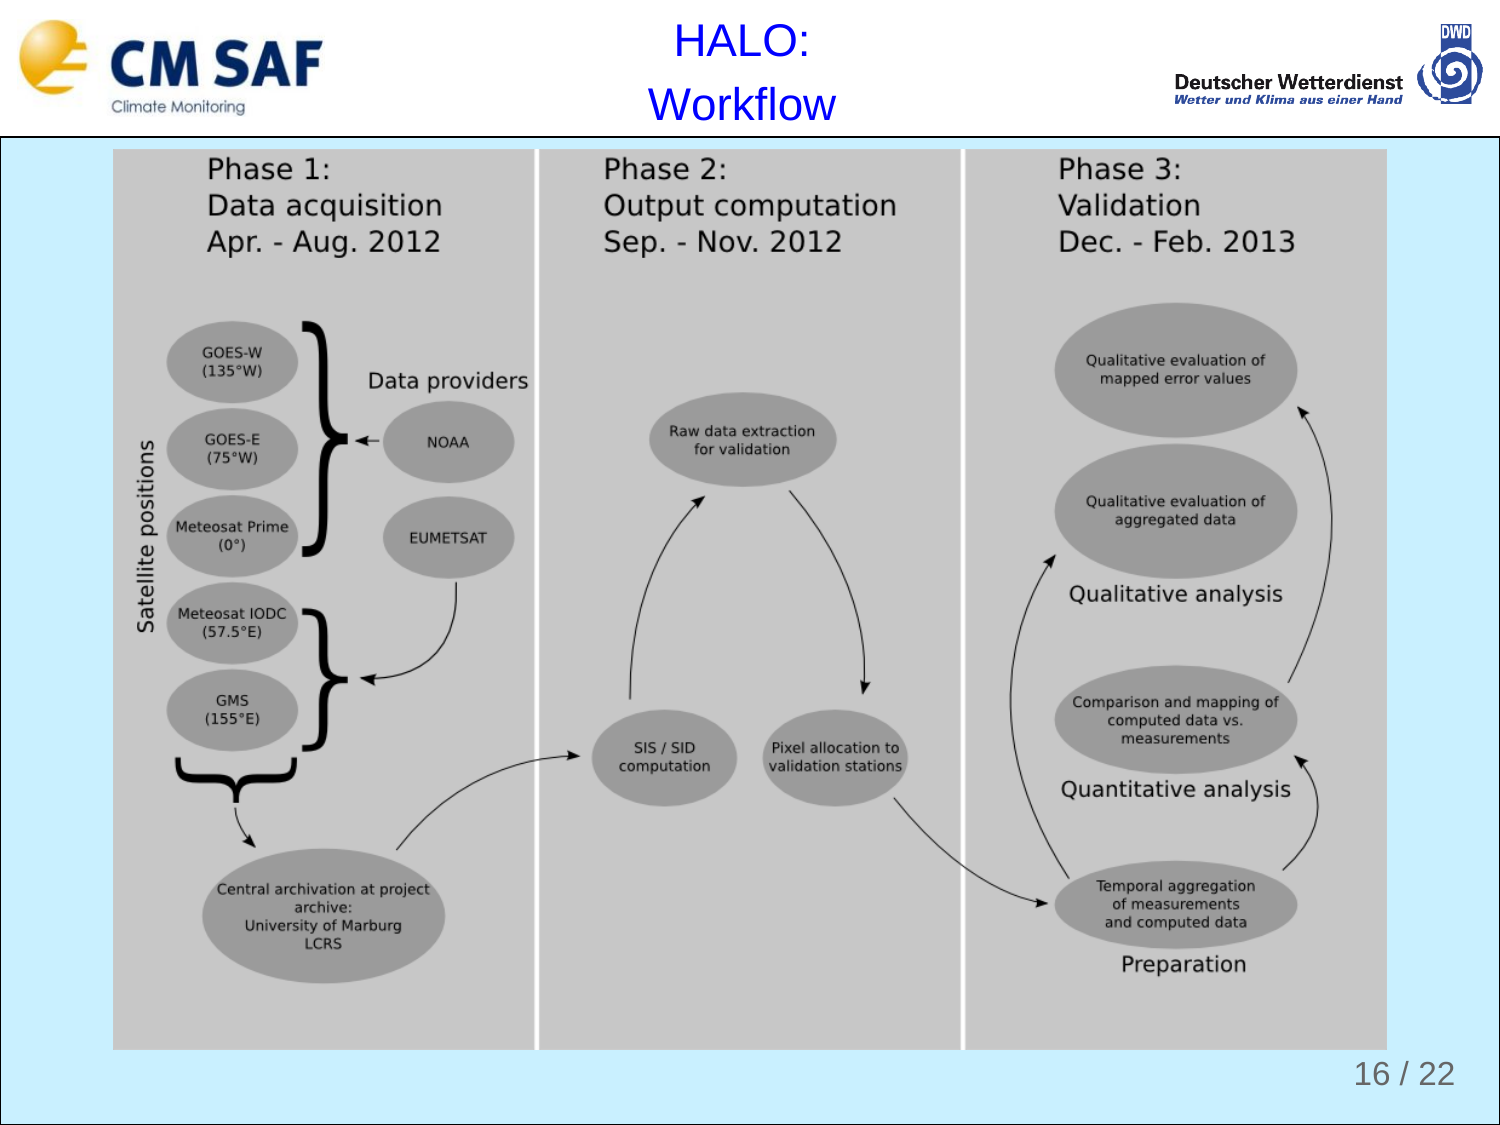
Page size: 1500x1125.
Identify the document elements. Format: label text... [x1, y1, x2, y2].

text_box HALO: Workflow [313, 1, 1172, 80]
picture [1175, 24, 1483, 104]
picture [113, 149, 1387, 1051]
picture [17, 19, 325, 117]
